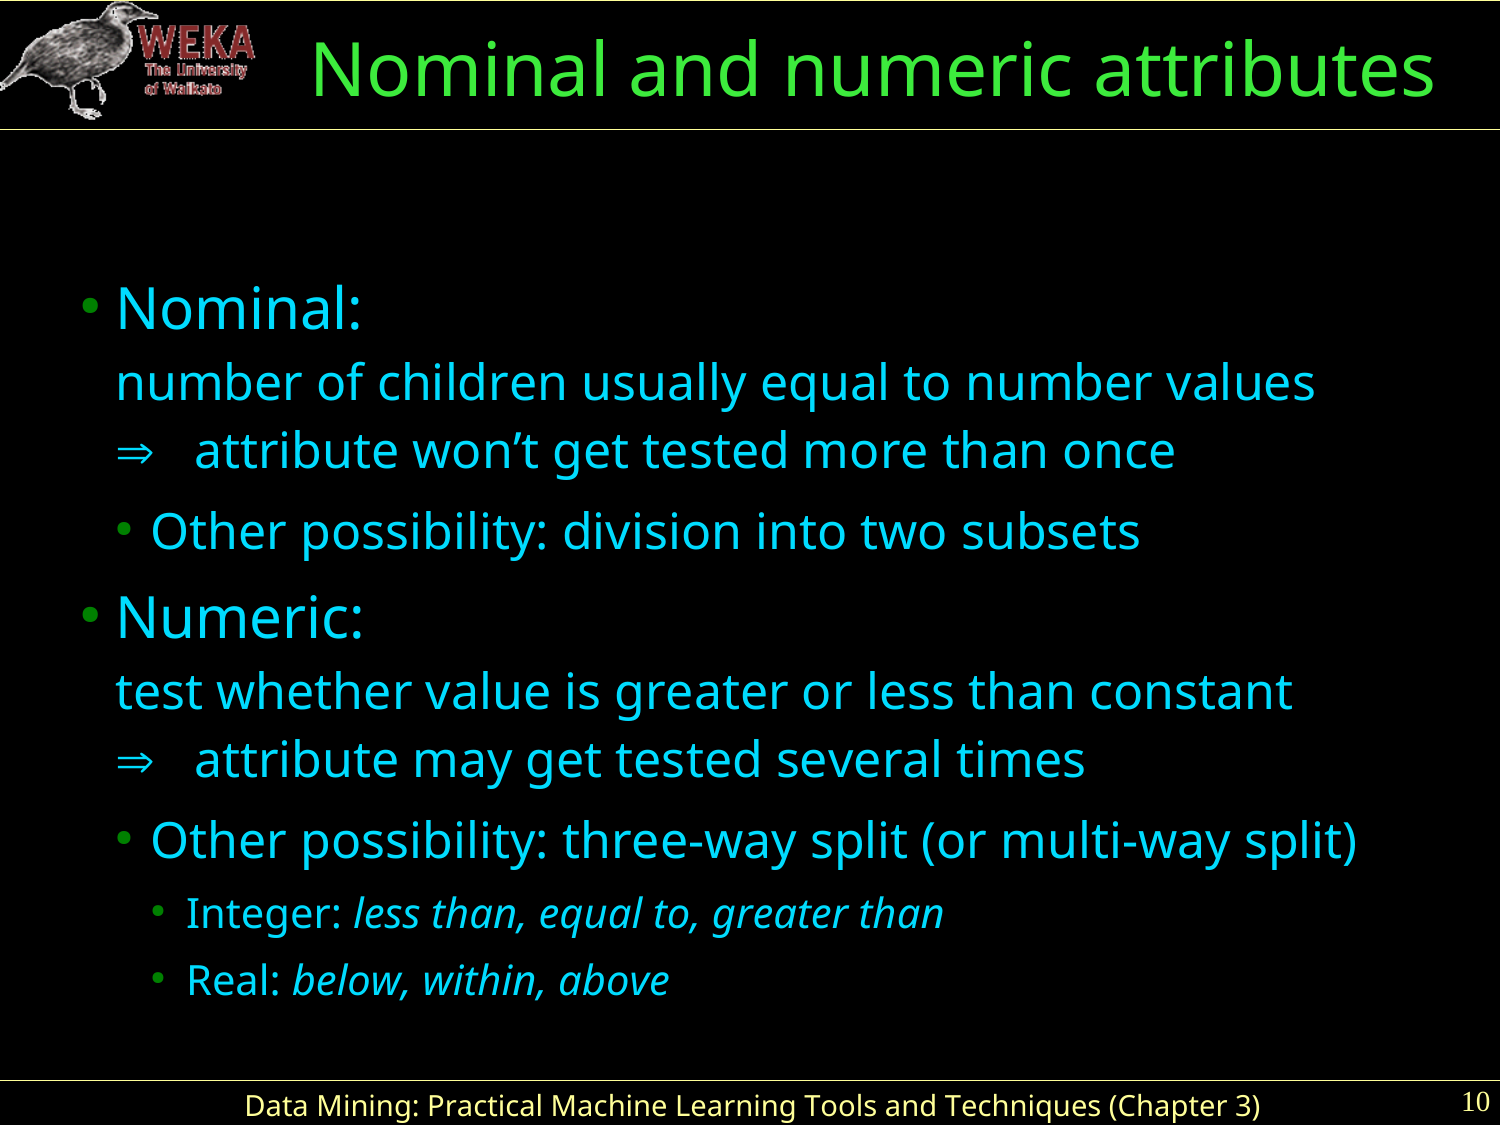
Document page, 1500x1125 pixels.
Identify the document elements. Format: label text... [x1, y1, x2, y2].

text_box Nominal: number of children usually equal to number values  attribute won’t get tested more than once Other possibility: division into two subsets Numeric: test whether value is greater or less than constant  attribute may get tested several times Other possibility: three-way split (or multi-way split) Integer: less than, equal to, greater than Real: below, within, above [29, 260, 1477, 936]
title Nominal and numeric attributes [295, 0, 1500, 148]
picture [0, 1, 266, 129]
